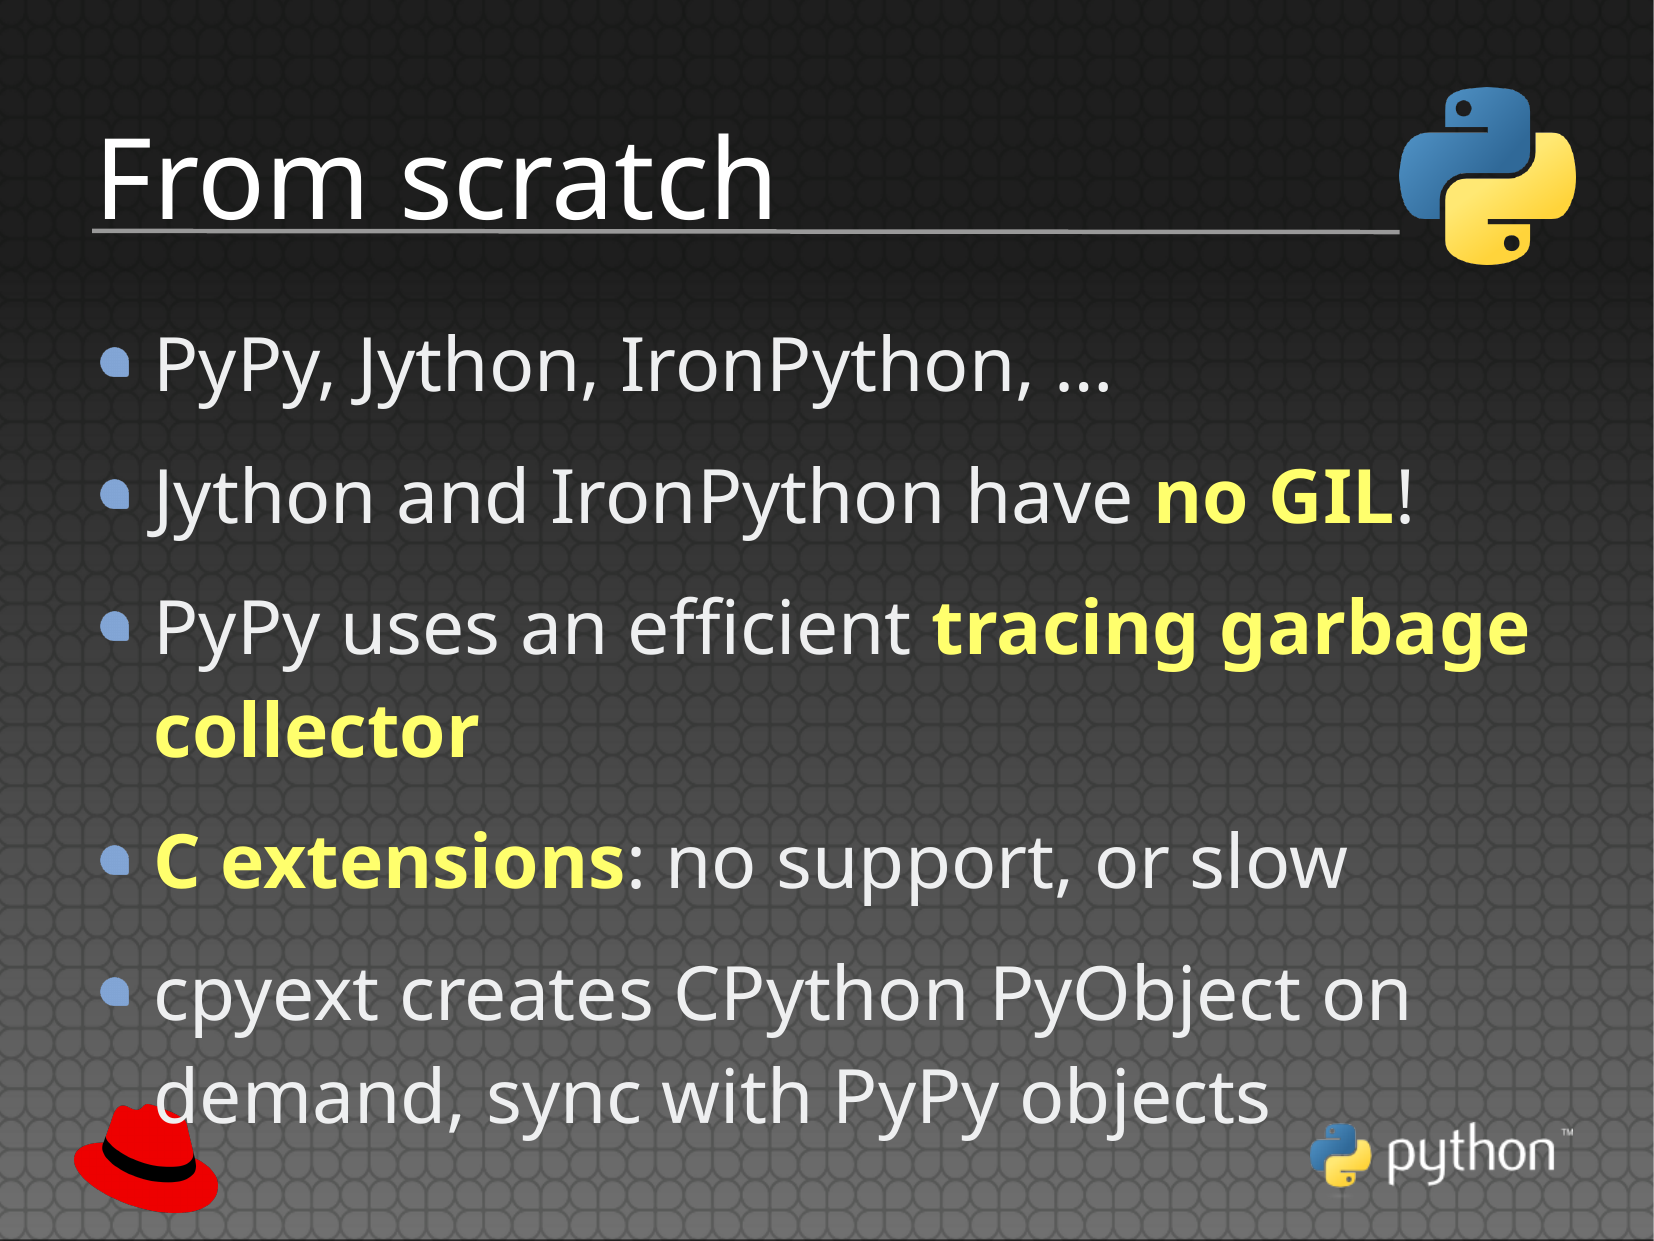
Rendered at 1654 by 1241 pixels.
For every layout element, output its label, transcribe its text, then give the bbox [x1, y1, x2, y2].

picture [0, 0, 1654, 1241]
list PyPy, Jython, IronPython, … Jython and IronPython have no GIL! PyPy uses an efficient tracing garbage collector C extensions: no support, or slow cpyext creates CPython PyObject on demand, sync with PyPy objects [82, 311, 1571, 1051]
title From scratch [94, 100, 1426, 251]
